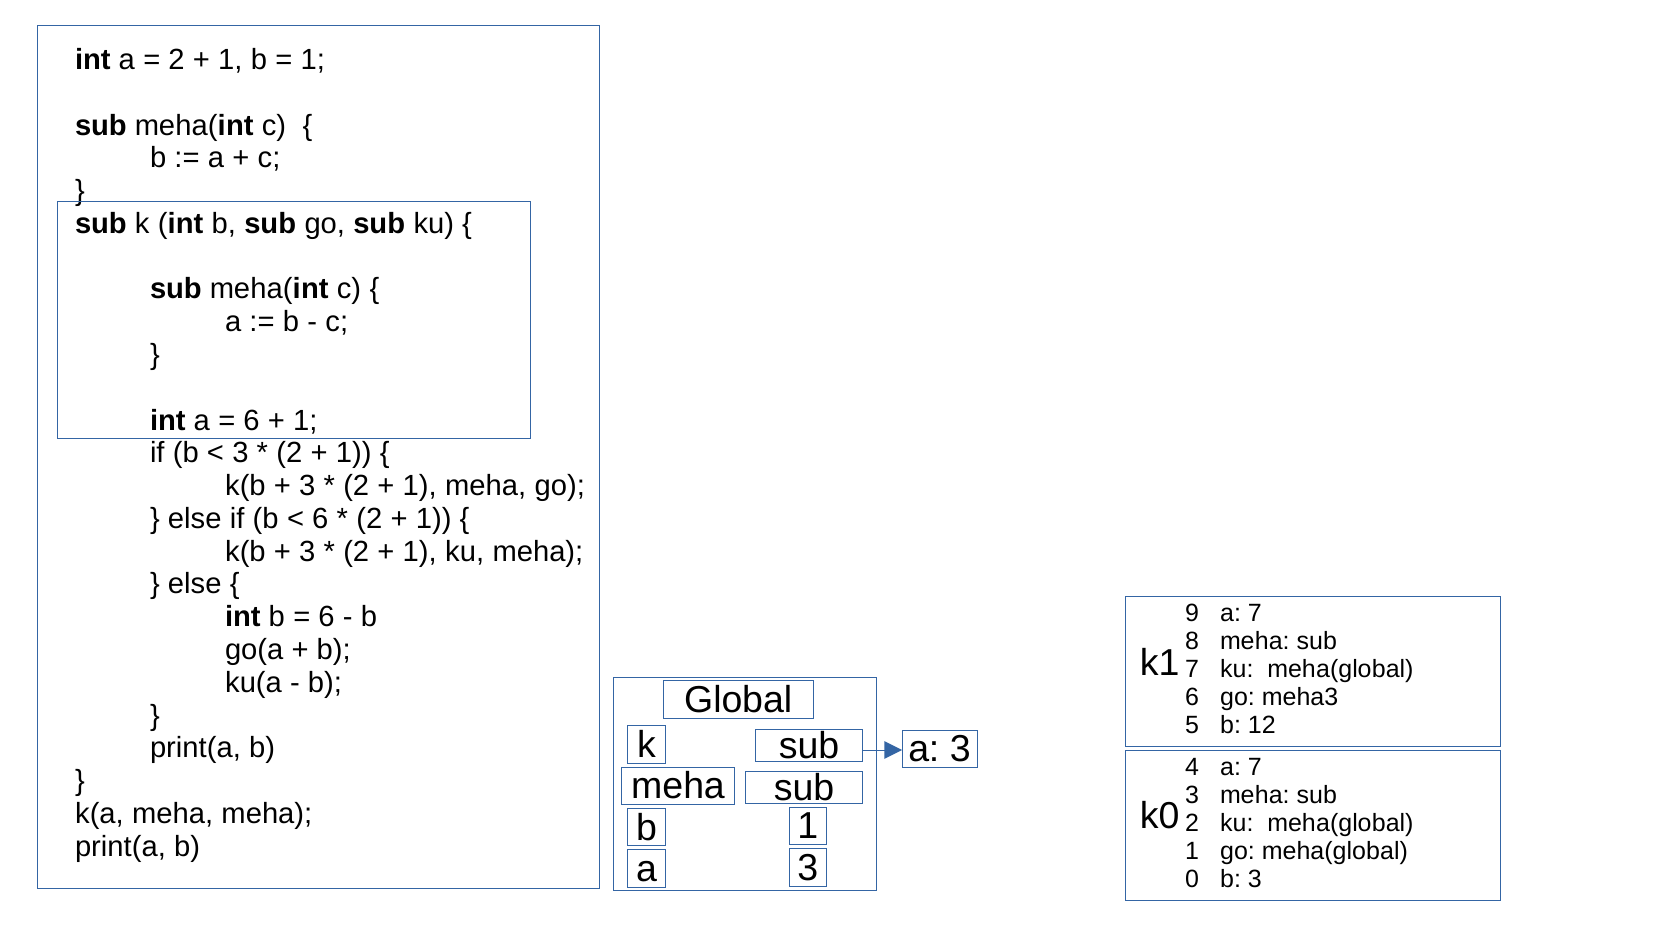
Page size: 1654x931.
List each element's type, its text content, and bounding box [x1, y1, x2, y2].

text_box Global [663, 680, 814, 719]
text_box k1 [1125, 634, 1170, 691]
text_box 1 [789, 807, 827, 845]
subtitle int a = 2 + 1, b = 1; sub meha(int c) { b := a + c; } sub k (int b, sub go, sub ku) { sub meha(int c) { a := b - c; } int a = 6 + 1; if (b < 3 * (2 + 1)) { k(b + 3 * (2 + 1), meha, go); } else if (b < 6 * (2 + 1)) { k(b + 3 * (2 + 1), ku, meha); } else { int b = 6 - b go(a + b); ku(a - b); } print(a, b) } k(a, meha, meha); print(a, b) [75, 202, 530, 438]
text_box 4 a: 7 3 meha: sub 2 ku: meha(global) 1 go: meha(global) 0 b: 3 [1170, 747, 1429, 901]
text_box sub [745, 771, 863, 804]
text_box k [627, 725, 666, 764]
text_box meha [621, 767, 735, 805]
text_box a [627, 849, 666, 888]
text_box 3 [789, 848, 827, 887]
text_box sub [755, 729, 863, 762]
text_box a: 3 [902, 730, 978, 768]
subtitle int a = 2 + 1, b = 1; sub meha(int c) { b := a + c; } sub k (int b, sub go, sub ku) { sub meha(int c) { a := b - c; } int a = 6 + 1; if (b < 3 * (2 + 1)) { k(b + 3 * (2 + 1), meha, go); } else if (b < 6 * (2 + 1)) { k(b + 3 * (2 + 1), ku, meha); } else { int b = 6 - b go(a + b); ku(a - b); } print(a, b) } k(a, meha, meha); print(a, b) [75, 43, 638, 863]
text_box k0 [1125, 787, 1170, 845]
text_box b [627, 808, 666, 846]
text_box 9 a: 7 8 meha: sub 7 ku: meha(global) 6 go: meha3 5 b: 12 [1170, 591, 1429, 747]
